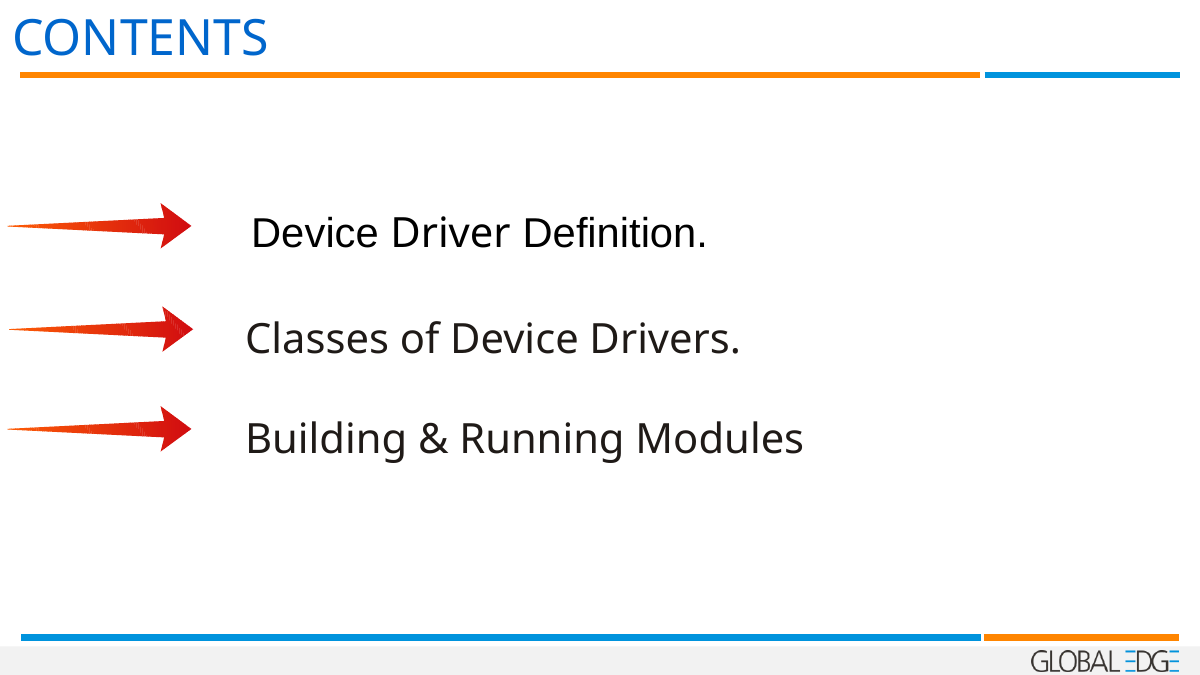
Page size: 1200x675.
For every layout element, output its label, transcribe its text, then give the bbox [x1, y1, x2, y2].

picture [1031, 650, 1179, 672]
text_box Device Driver Definition. [236, 194, 1052, 259]
picture [5, 303, 197, 355]
text_box Classes of Device Drivers. [159, 301, 833, 366]
picture [4, 199, 195, 252]
text_box Building & Running Modules [159, 401, 934, 466]
title CONTENTS [12, 6, 1088, 66]
picture [4, 402, 195, 455]
